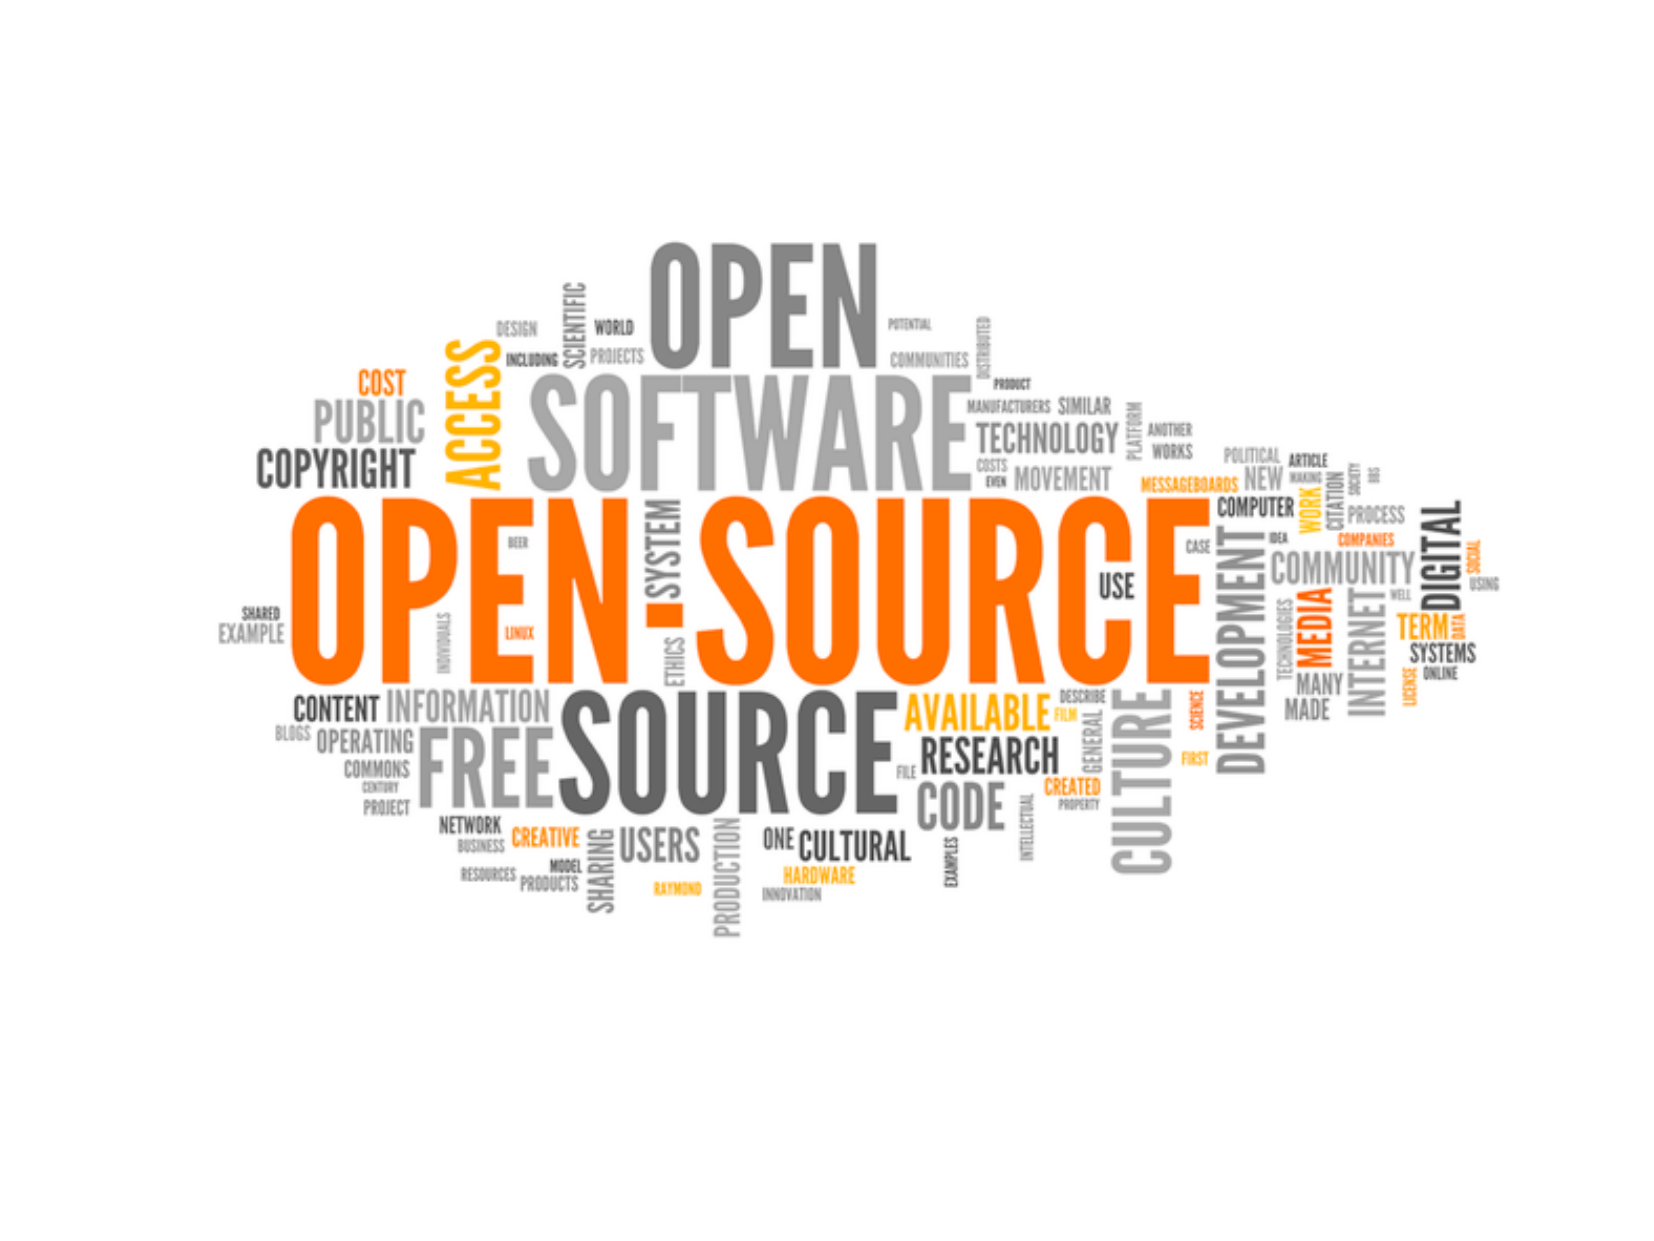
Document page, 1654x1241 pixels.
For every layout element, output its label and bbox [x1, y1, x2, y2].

picture [188, 239, 1531, 947]
